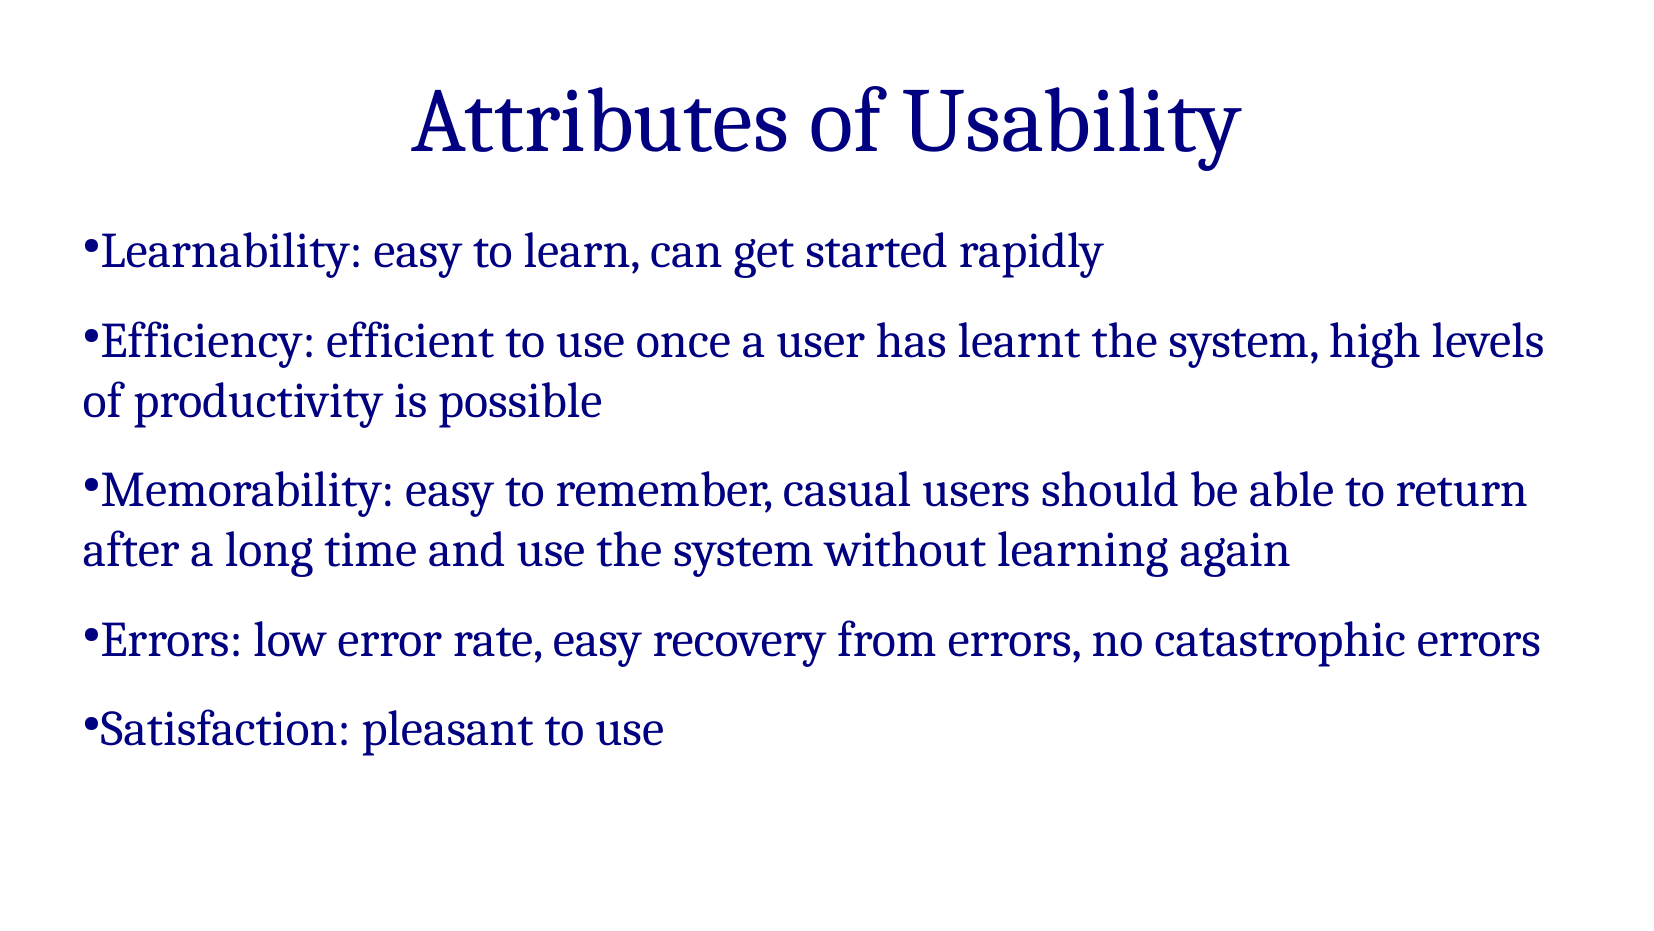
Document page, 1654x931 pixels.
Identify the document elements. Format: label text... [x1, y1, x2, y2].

title Attributes of Usability [82, 37, 1571, 193]
list Learnability: easy to learn, can get started rapidly Efficiency: efficient to use once a user has learnt the system, high levels of productivity is possible Memorability: easy to remember, casual users should be able to return after a long time and use the system without learning again Errors: low error rate, easy recovery from errors, no catastrophic errors Satisfaction: pleasant to use [82, 217, 1571, 758]
